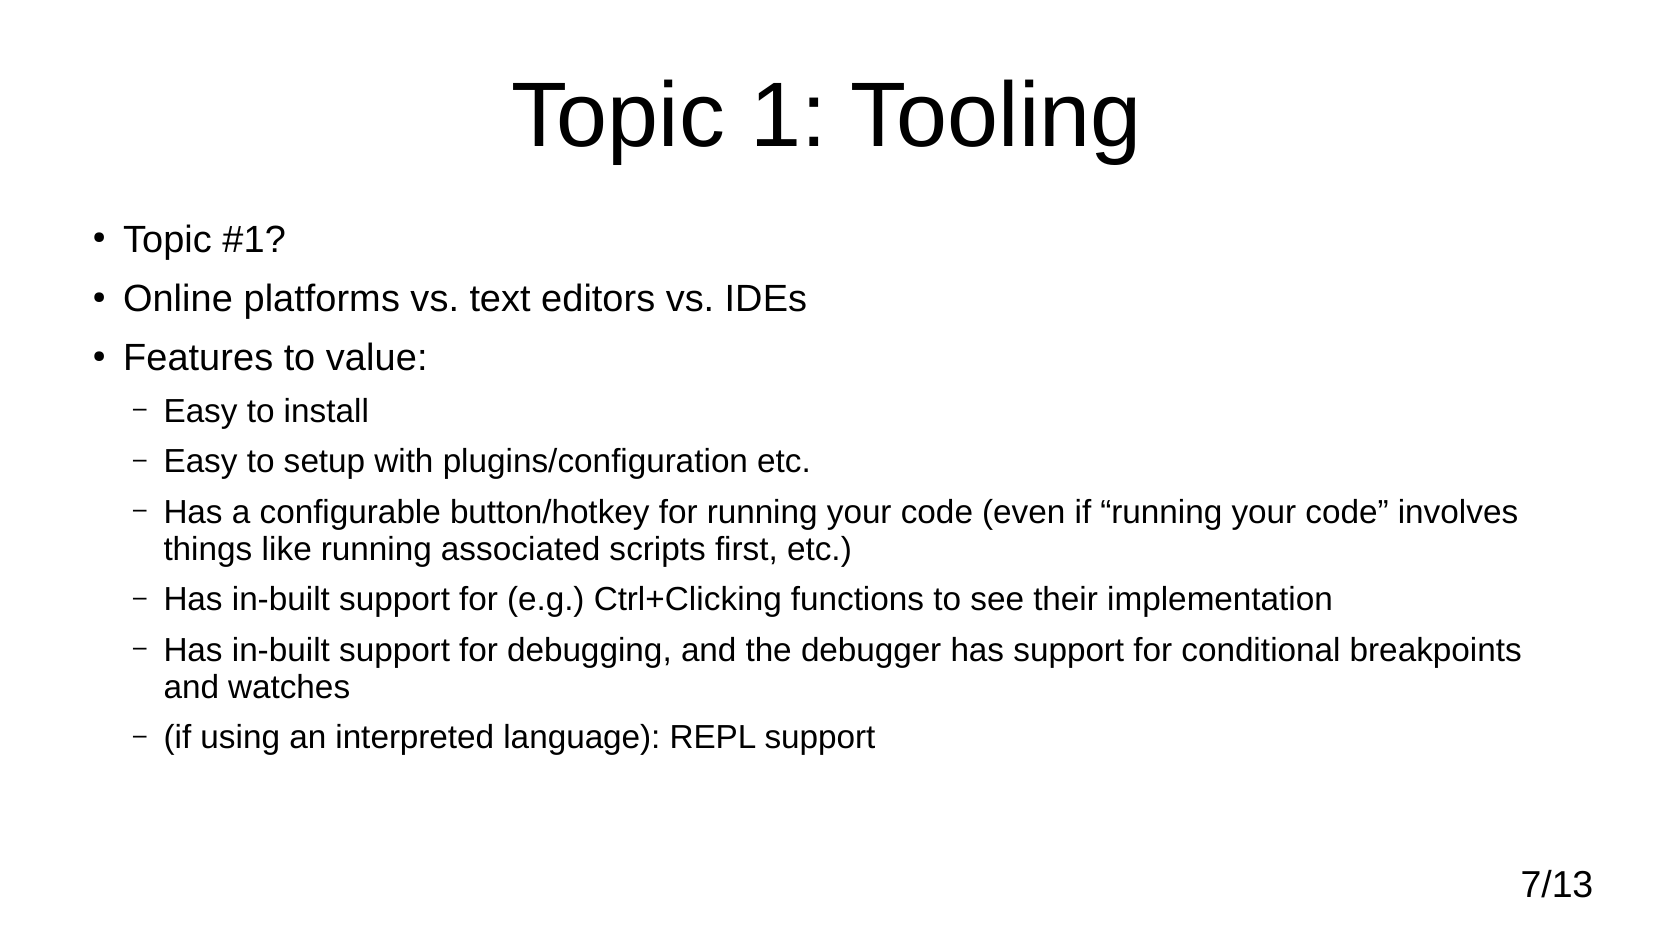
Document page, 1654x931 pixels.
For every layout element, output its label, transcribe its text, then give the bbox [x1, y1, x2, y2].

list Topic #1? Online platforms vs. text editors vs. IDEs Features to value: Easy to install Easy to setup with plugins/configuration etc. Has a configurable button/hotkey for running your code (even if “running your code” involves things like running associated scripts first, etc.) Has in-built support for (e.g.) Ctrl+Clicking functions to see their implementation Has in-built support for debugging, and the debugger has support for conditional breakpoints and watches (if using an interpreted language): REPL support [82, 217, 1571, 758]
title Topic 1: Tooling [82, 37, 1571, 193]
text_box <number>/13 [1505, 856, 1625, 914]
